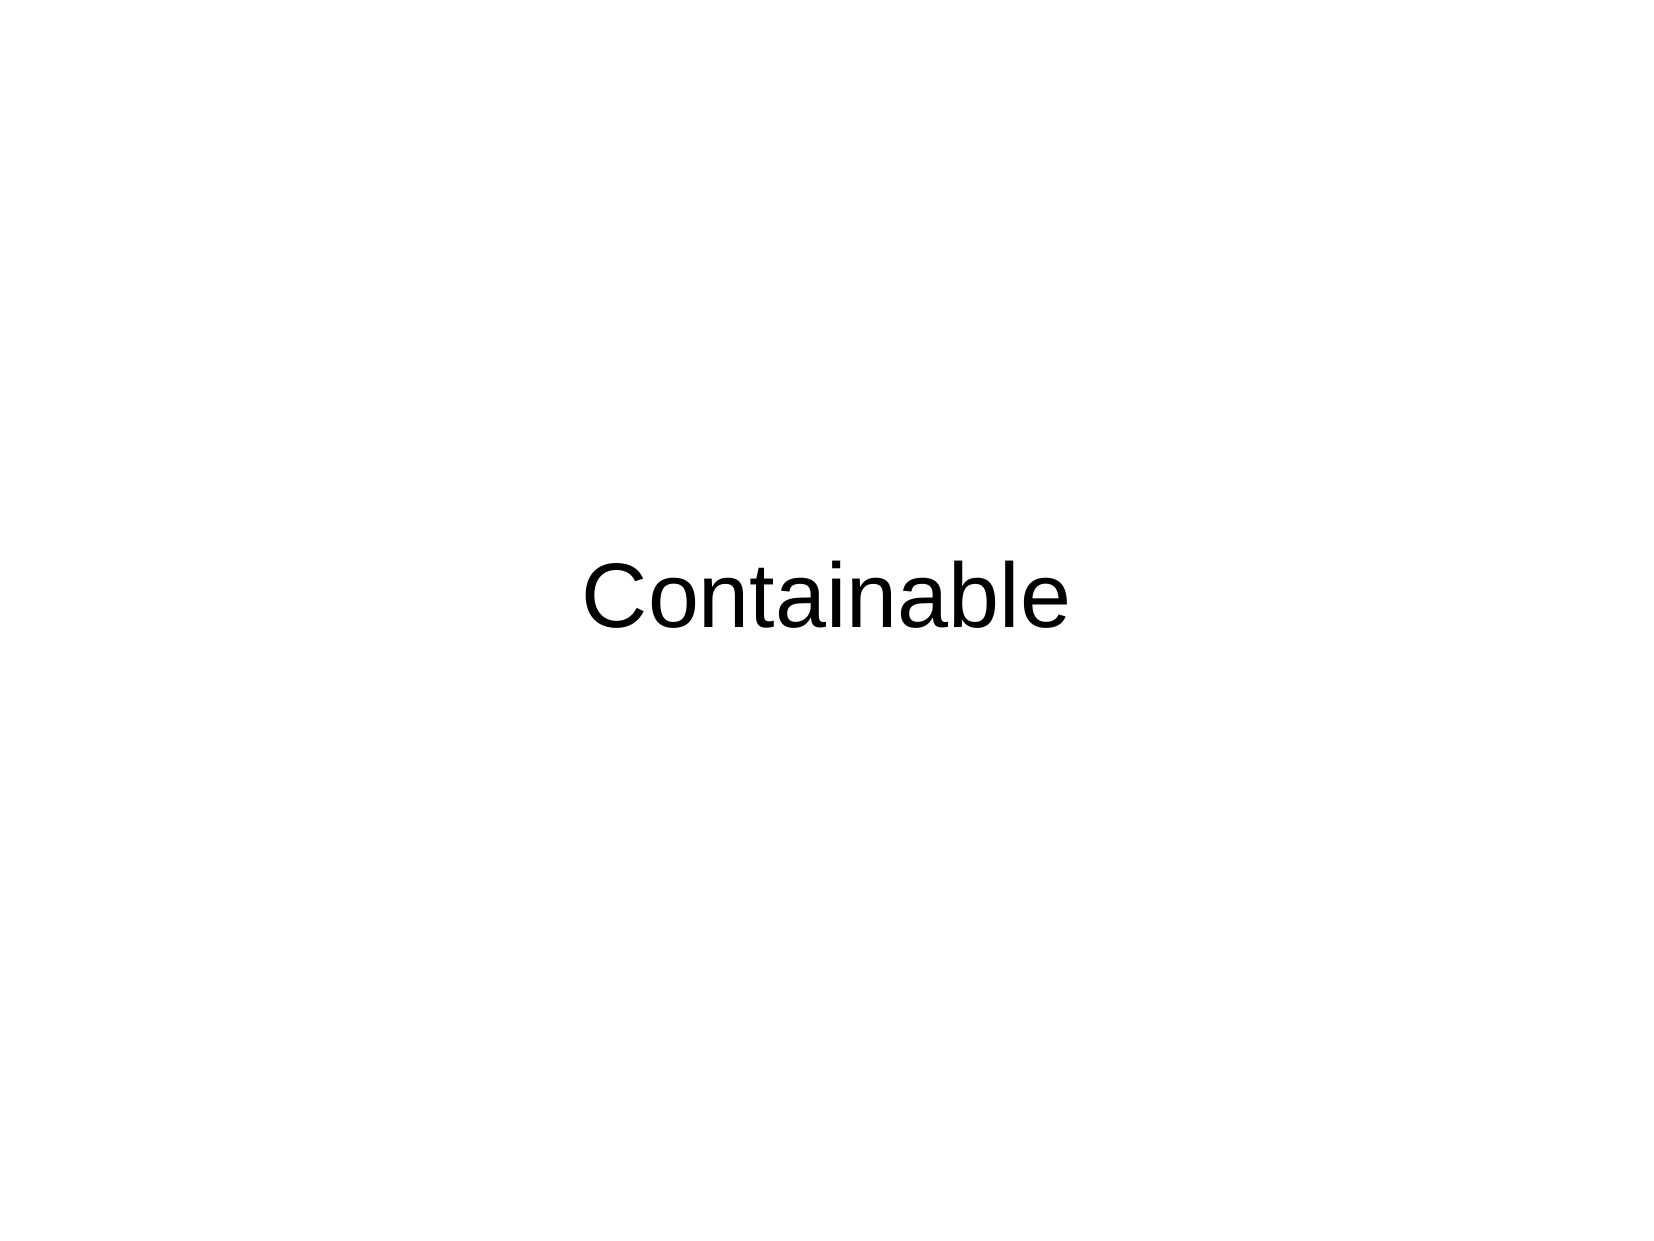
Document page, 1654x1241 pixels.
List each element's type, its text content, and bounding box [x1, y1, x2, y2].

title Containable [82, 492, 1571, 700]
